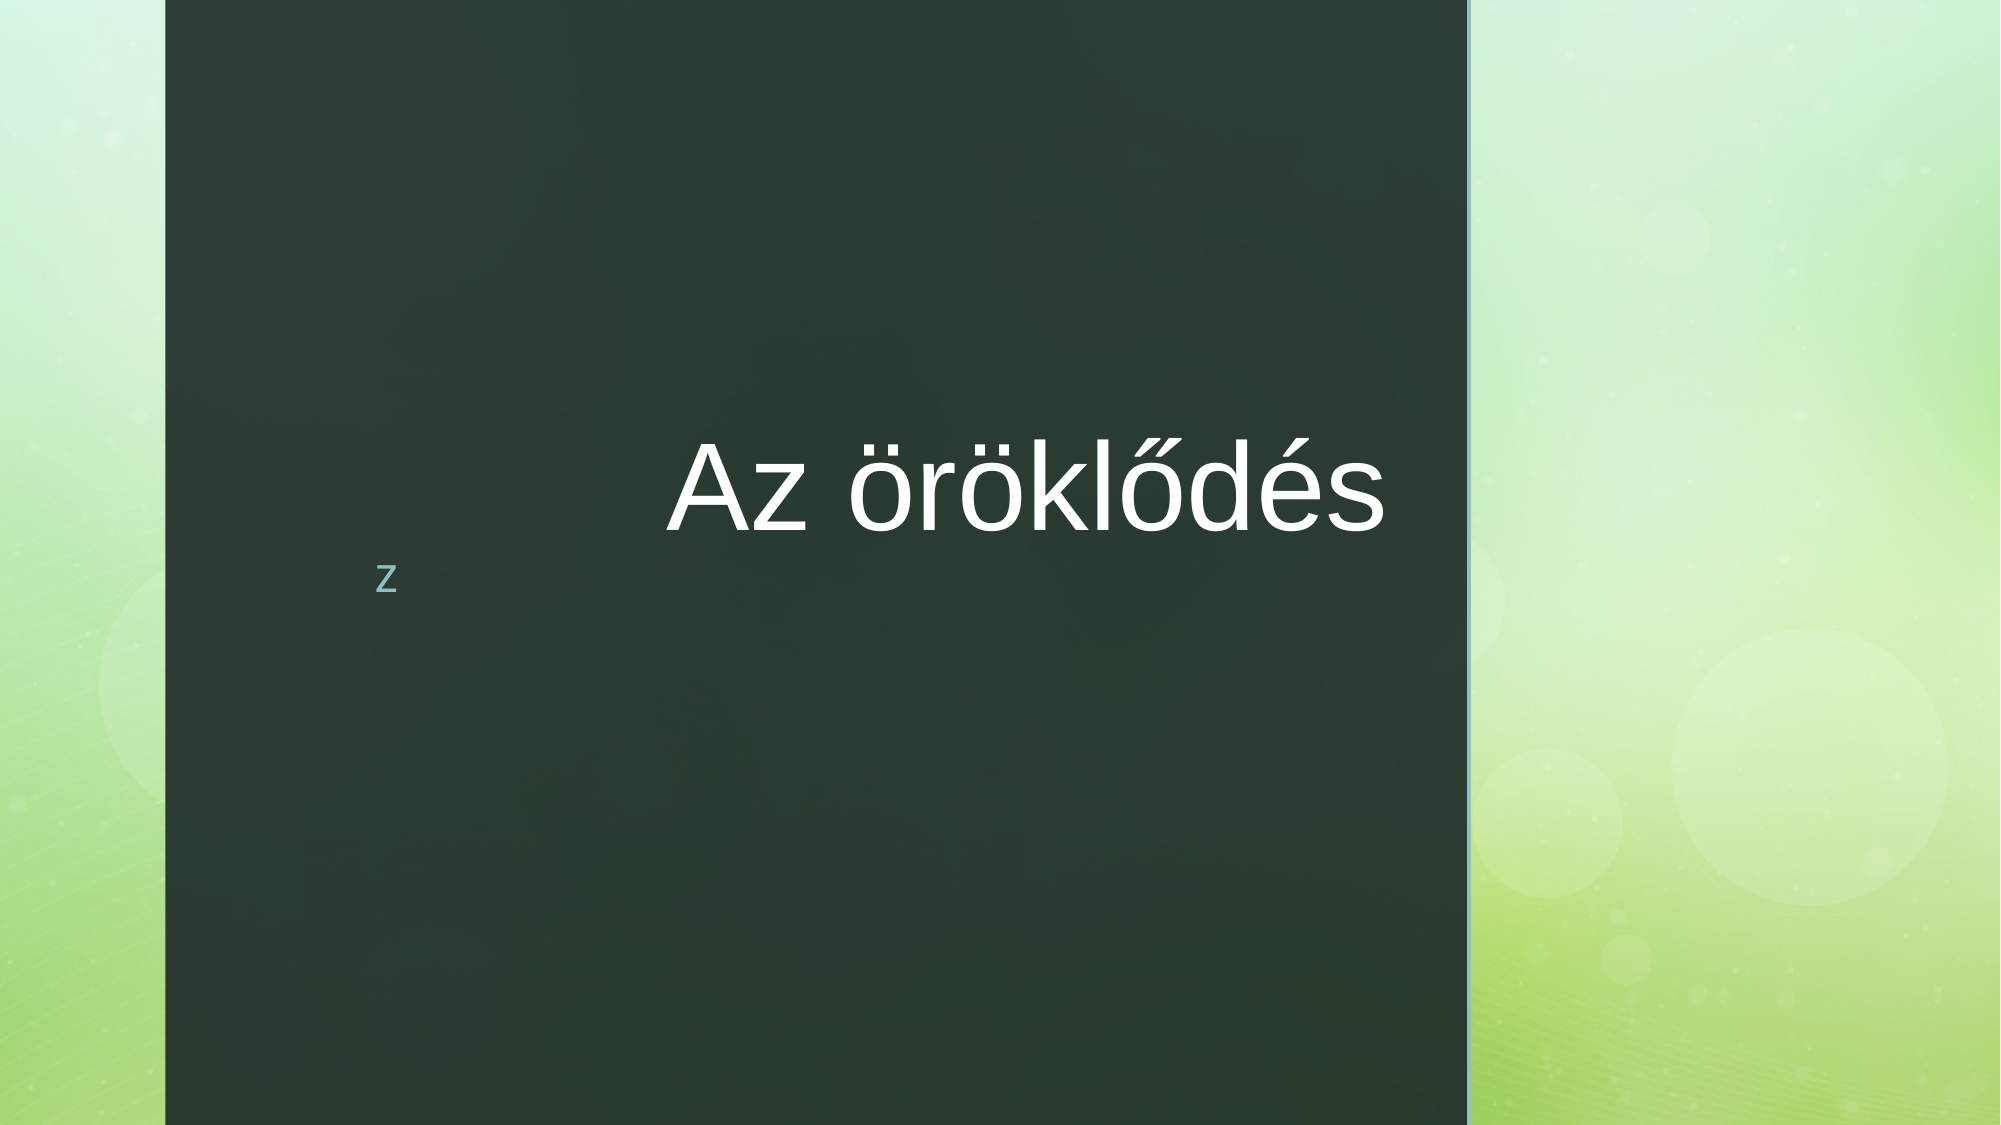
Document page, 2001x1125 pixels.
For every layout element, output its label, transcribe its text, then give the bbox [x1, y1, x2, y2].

subtitle Az öröklődés [454, 182, 1600, 563]
